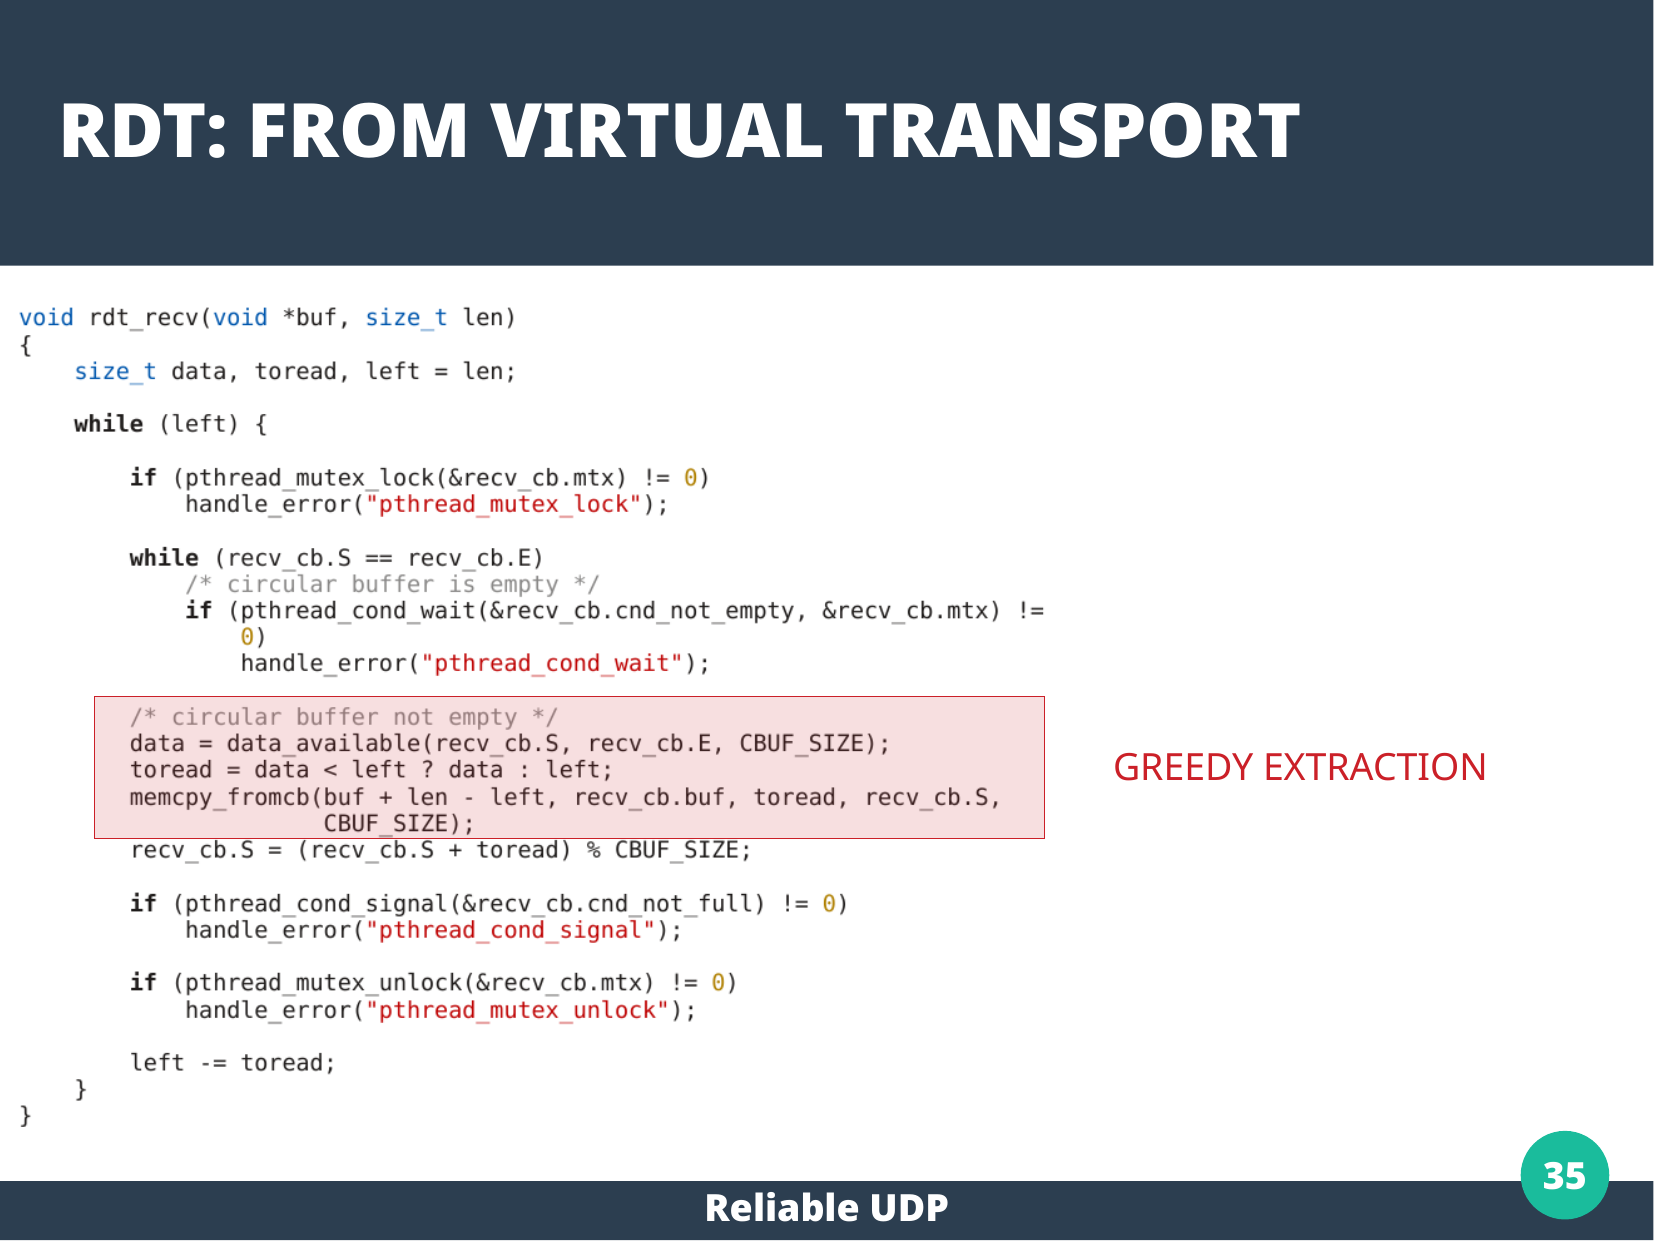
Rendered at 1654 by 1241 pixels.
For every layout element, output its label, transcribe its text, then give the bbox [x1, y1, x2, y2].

text_box GREEDY EXTRACTION [1098, 732, 1532, 792]
picture [16, 304, 1052, 1132]
text_box [94, 696, 1045, 839]
title RDT: FROM VIRTUAL TRANSPORT [59, 49, 1595, 207]
